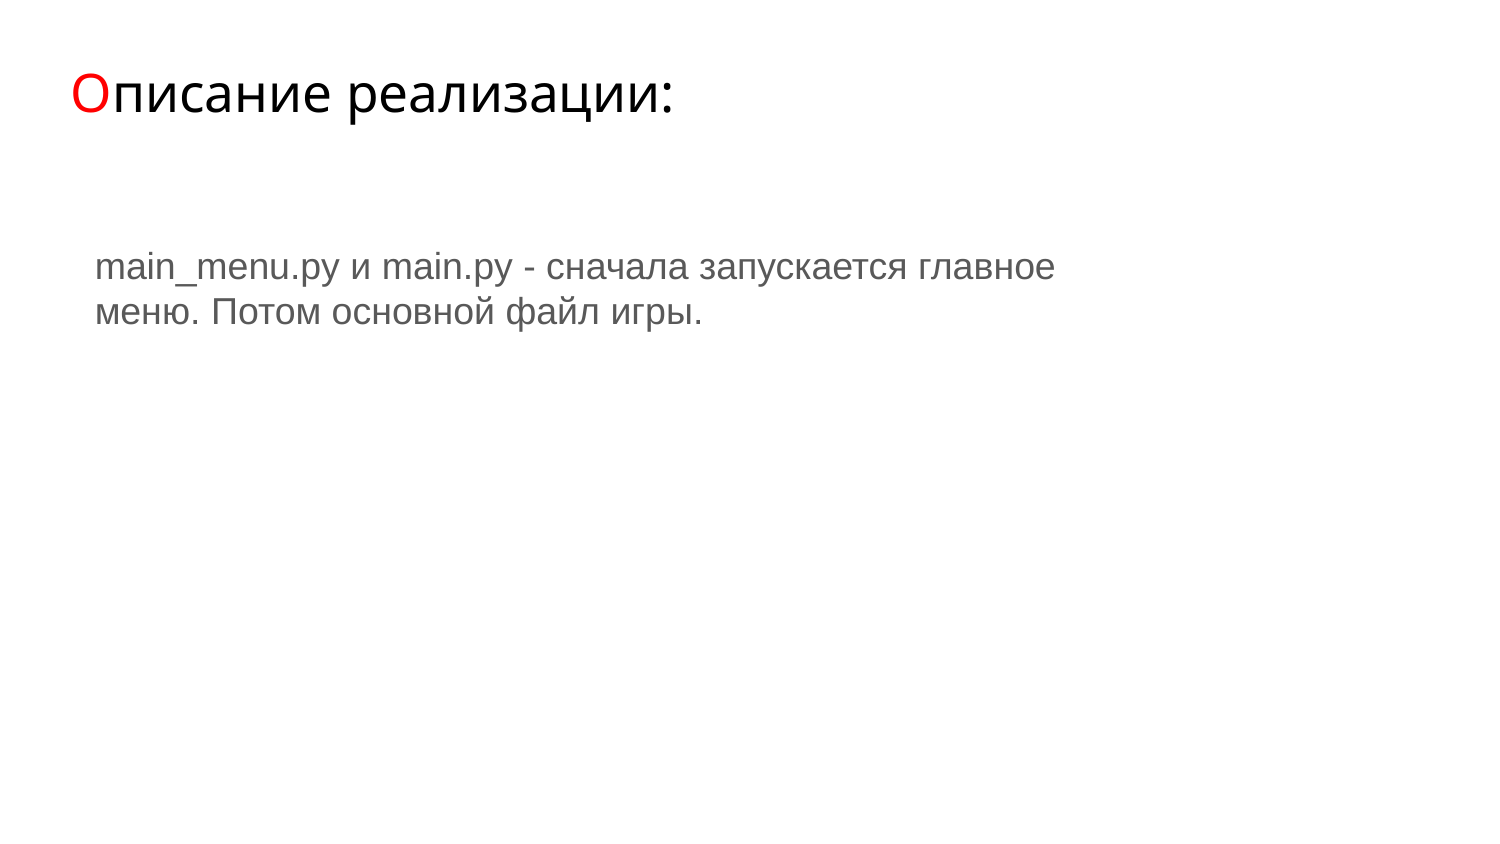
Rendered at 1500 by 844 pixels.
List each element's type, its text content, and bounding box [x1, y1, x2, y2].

text_box main_menu.py и main.py - сначала запускается главное меню. Потом основной файл игры. [79, 226, 1178, 810]
title Описание реализации: [55, 44, 1454, 139]
